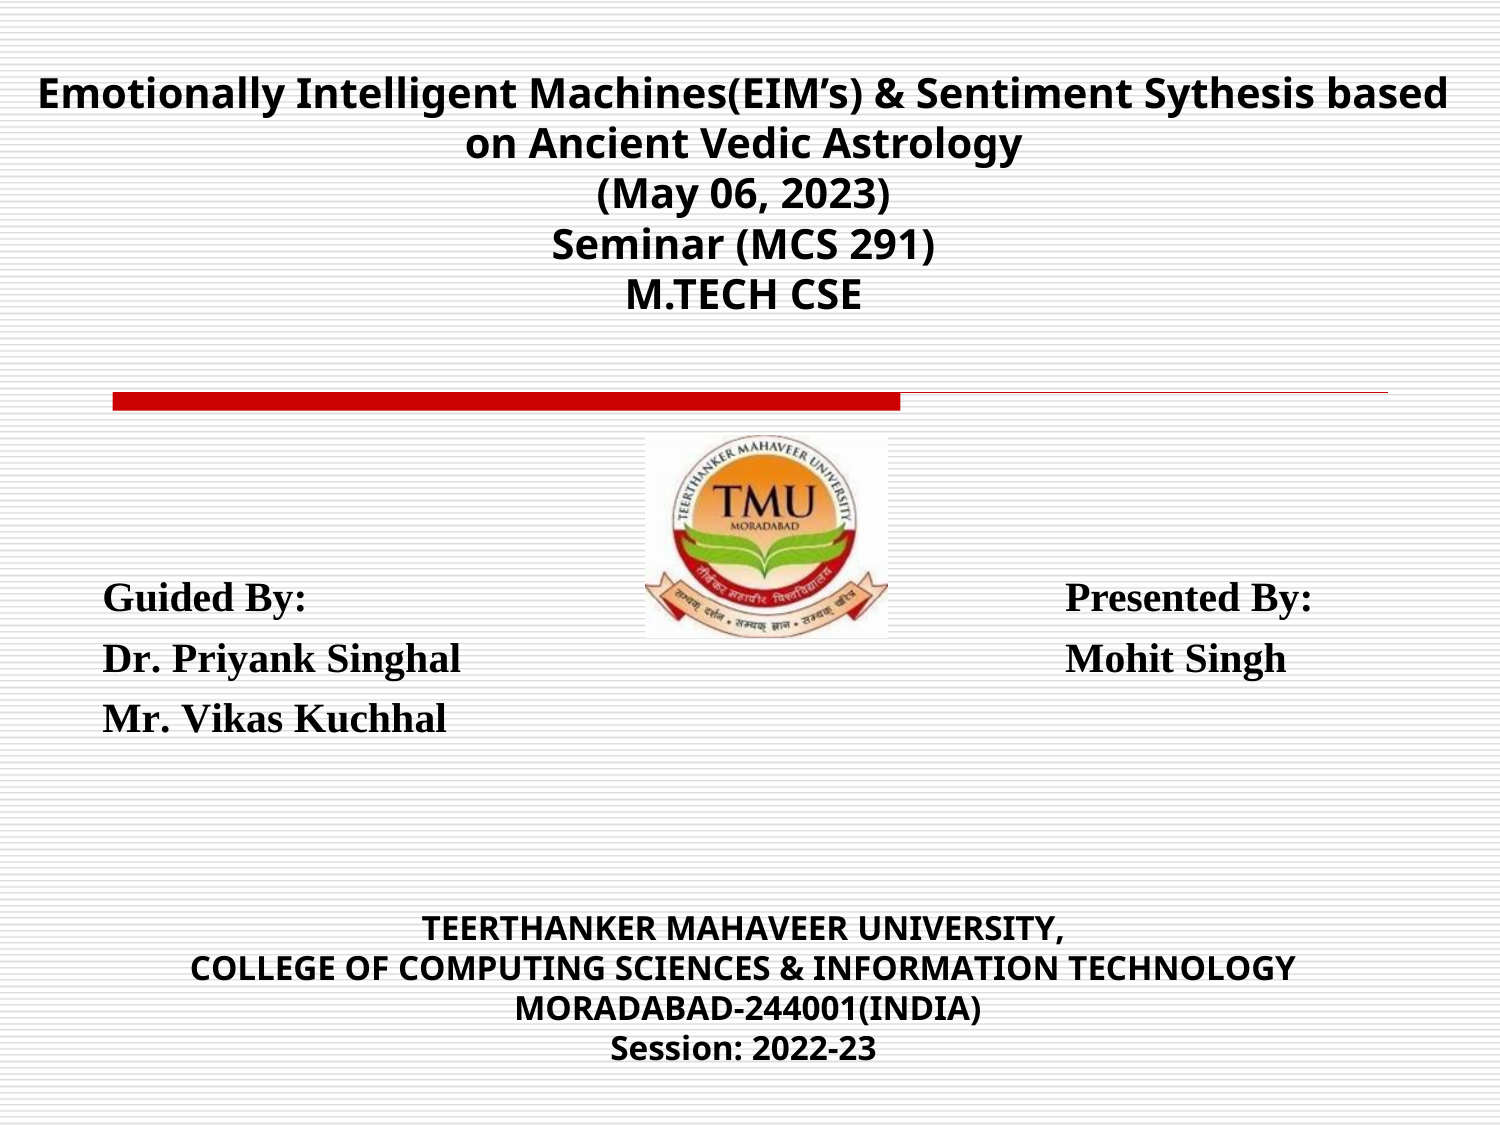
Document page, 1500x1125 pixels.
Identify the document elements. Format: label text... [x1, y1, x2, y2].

subtitle Presented By: Mohit Singh [1049, 562, 1500, 850]
picture [0, 0, 1500, 1125]
title Emotionally Intelligent Machines(EIM’s) & Sentiment Sythesis based on Ancient Vedic Astrology (May 06, 2023) Seminar (MCS 291) M.TECH CSE [18, 74, 1469, 325]
text_box TEERTHANKER MAHAVEER UNIVERSITY, COLLEGE OF COMPUTING SCIENCES & INFORMATION TECHNOLOGY MORADABAD-244001(INDIA) Session: 2022-23 [37, 899, 1450, 1076]
text_box Guided By: Dr. Priyank Singhal Mr. Vikas Kuchhal [87, 562, 738, 851]
